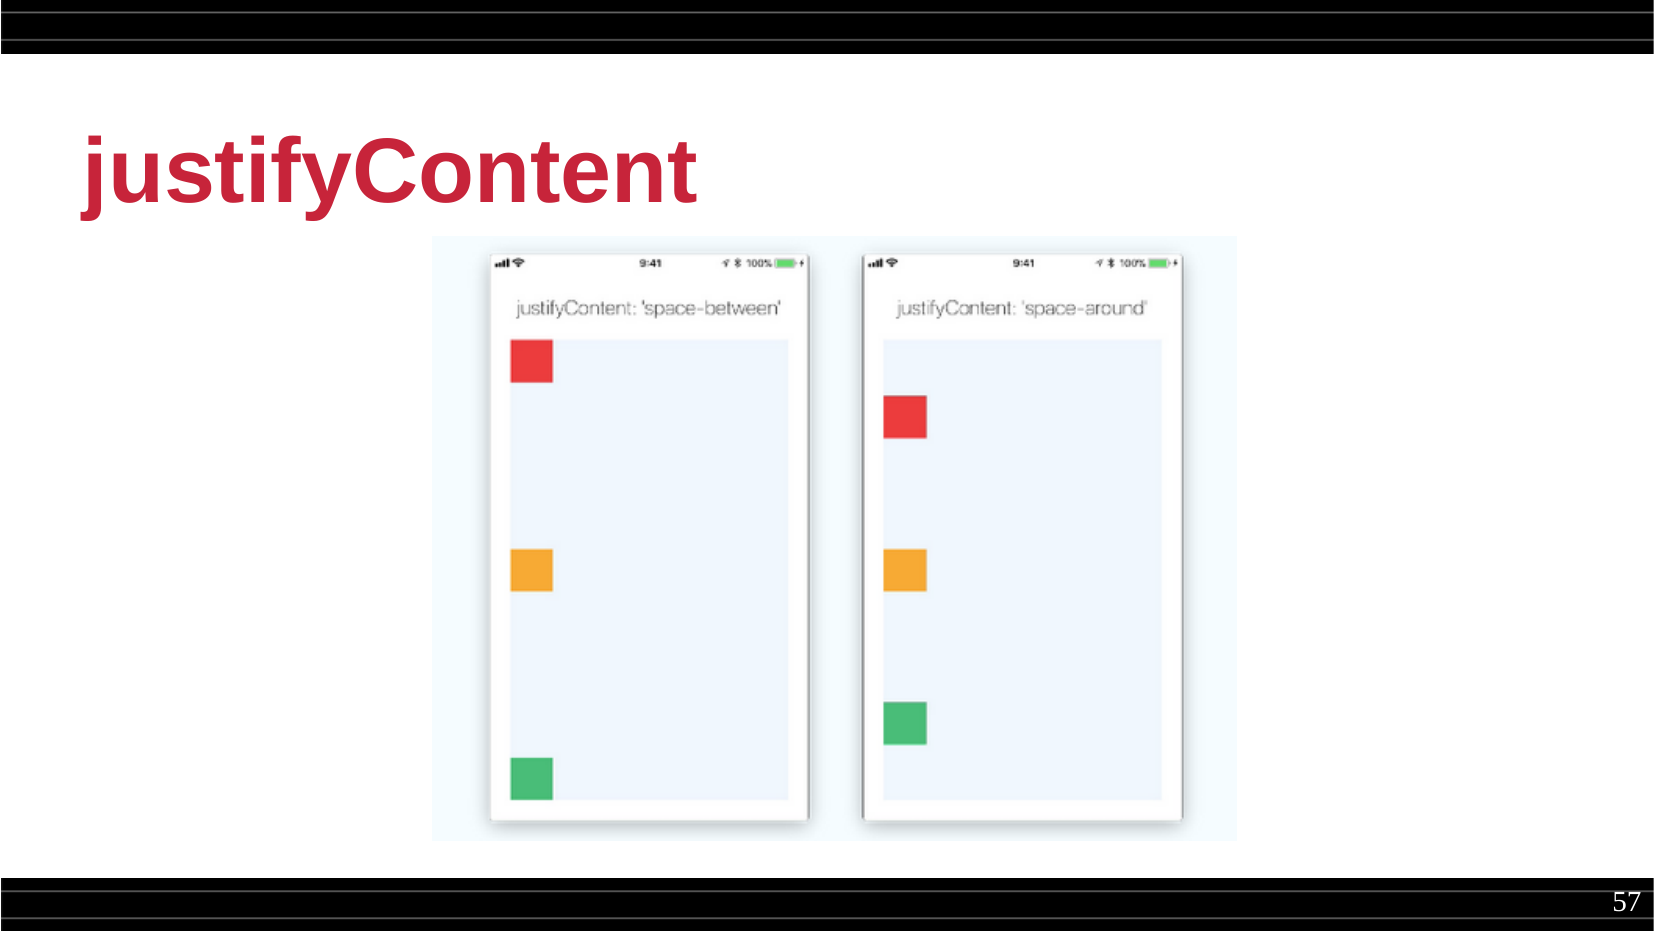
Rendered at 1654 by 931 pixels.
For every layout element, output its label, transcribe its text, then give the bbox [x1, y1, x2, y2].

title justifyContent [82, 92, 1571, 249]
picture [432, 236, 1237, 841]
picture [1, 878, 1654, 931]
picture [1, 0, 1654, 54]
